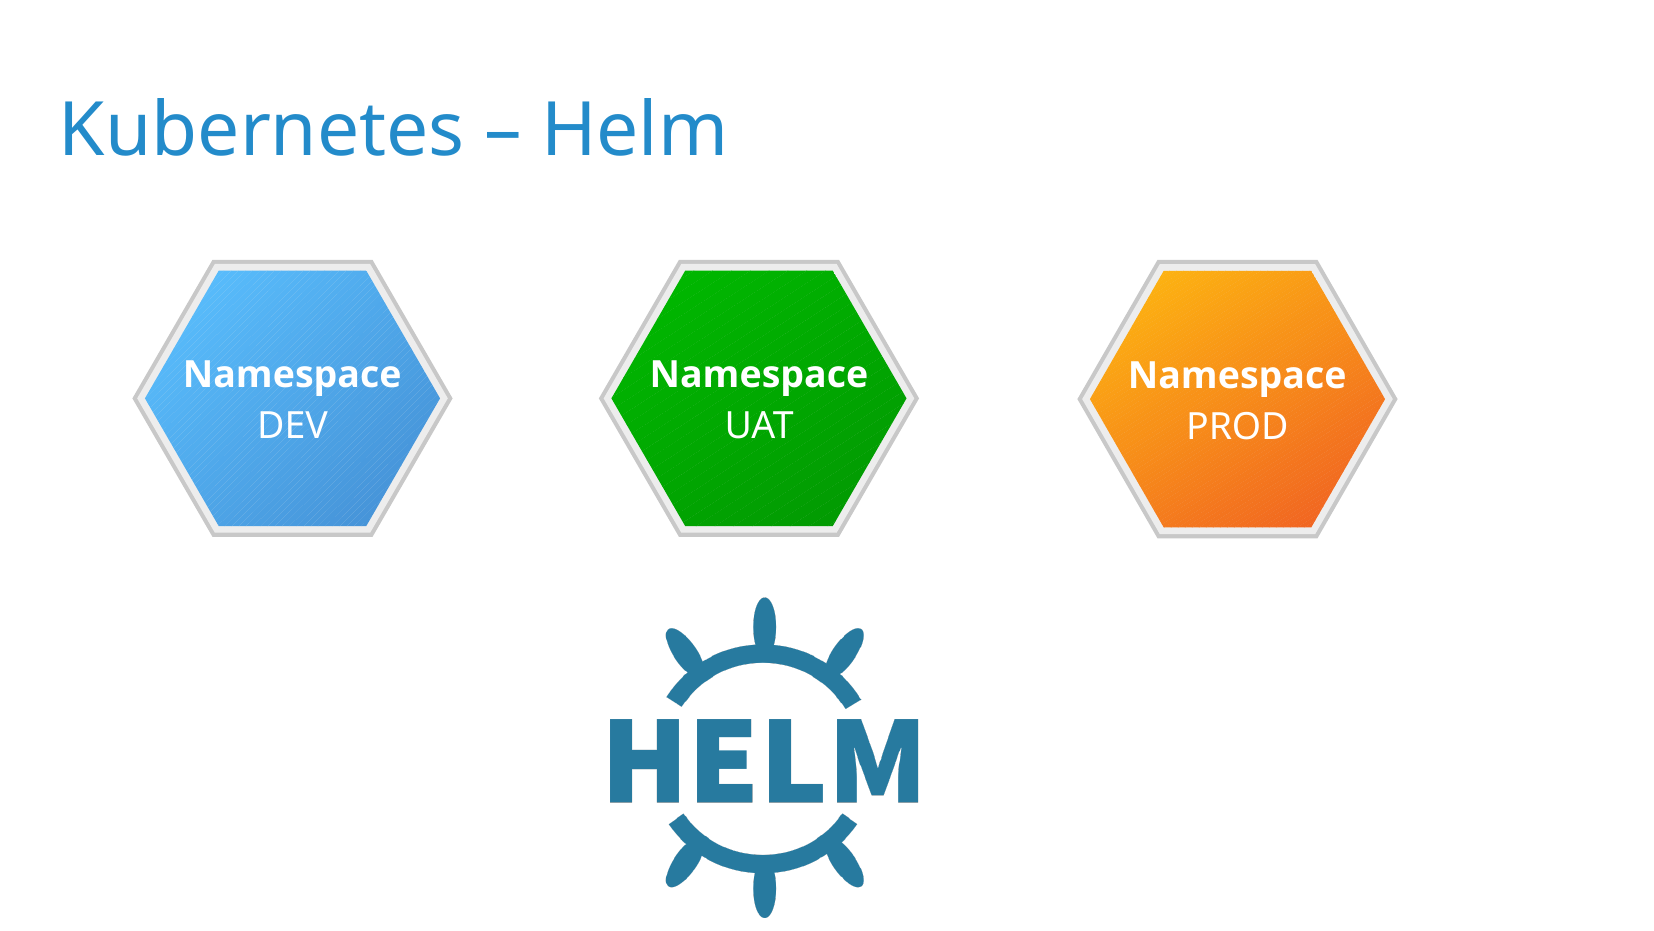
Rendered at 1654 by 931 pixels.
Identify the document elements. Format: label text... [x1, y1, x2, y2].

picture [1057, 239, 1418, 559]
picture [608, 596, 919, 919]
title Kubernetes – Helm [59, 59, 1595, 178]
picture [112, 239, 473, 558]
picture [578, 239, 939, 558]
